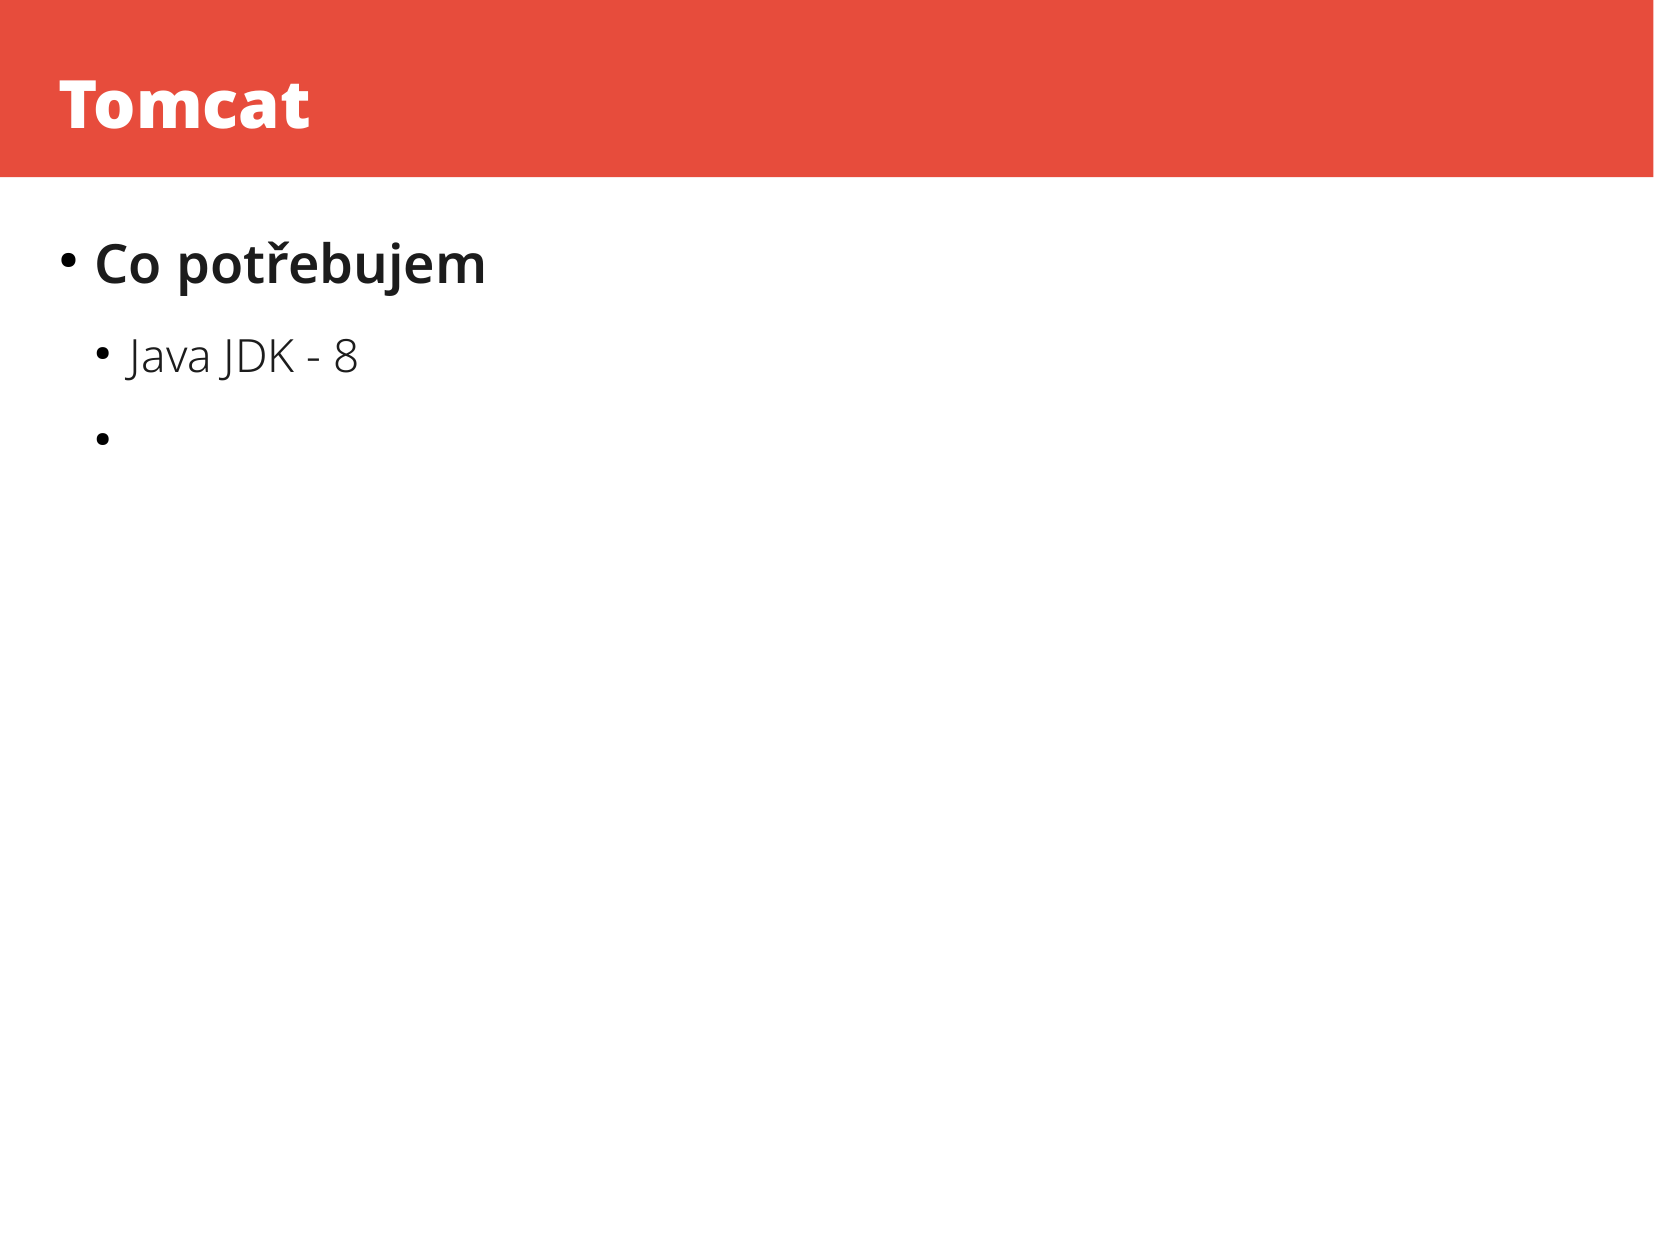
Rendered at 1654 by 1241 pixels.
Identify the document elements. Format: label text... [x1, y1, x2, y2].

title Tomcat [59, 0, 1595, 148]
list Co potřebujem Java JDK - 8 [59, 225, 1593, 1183]
